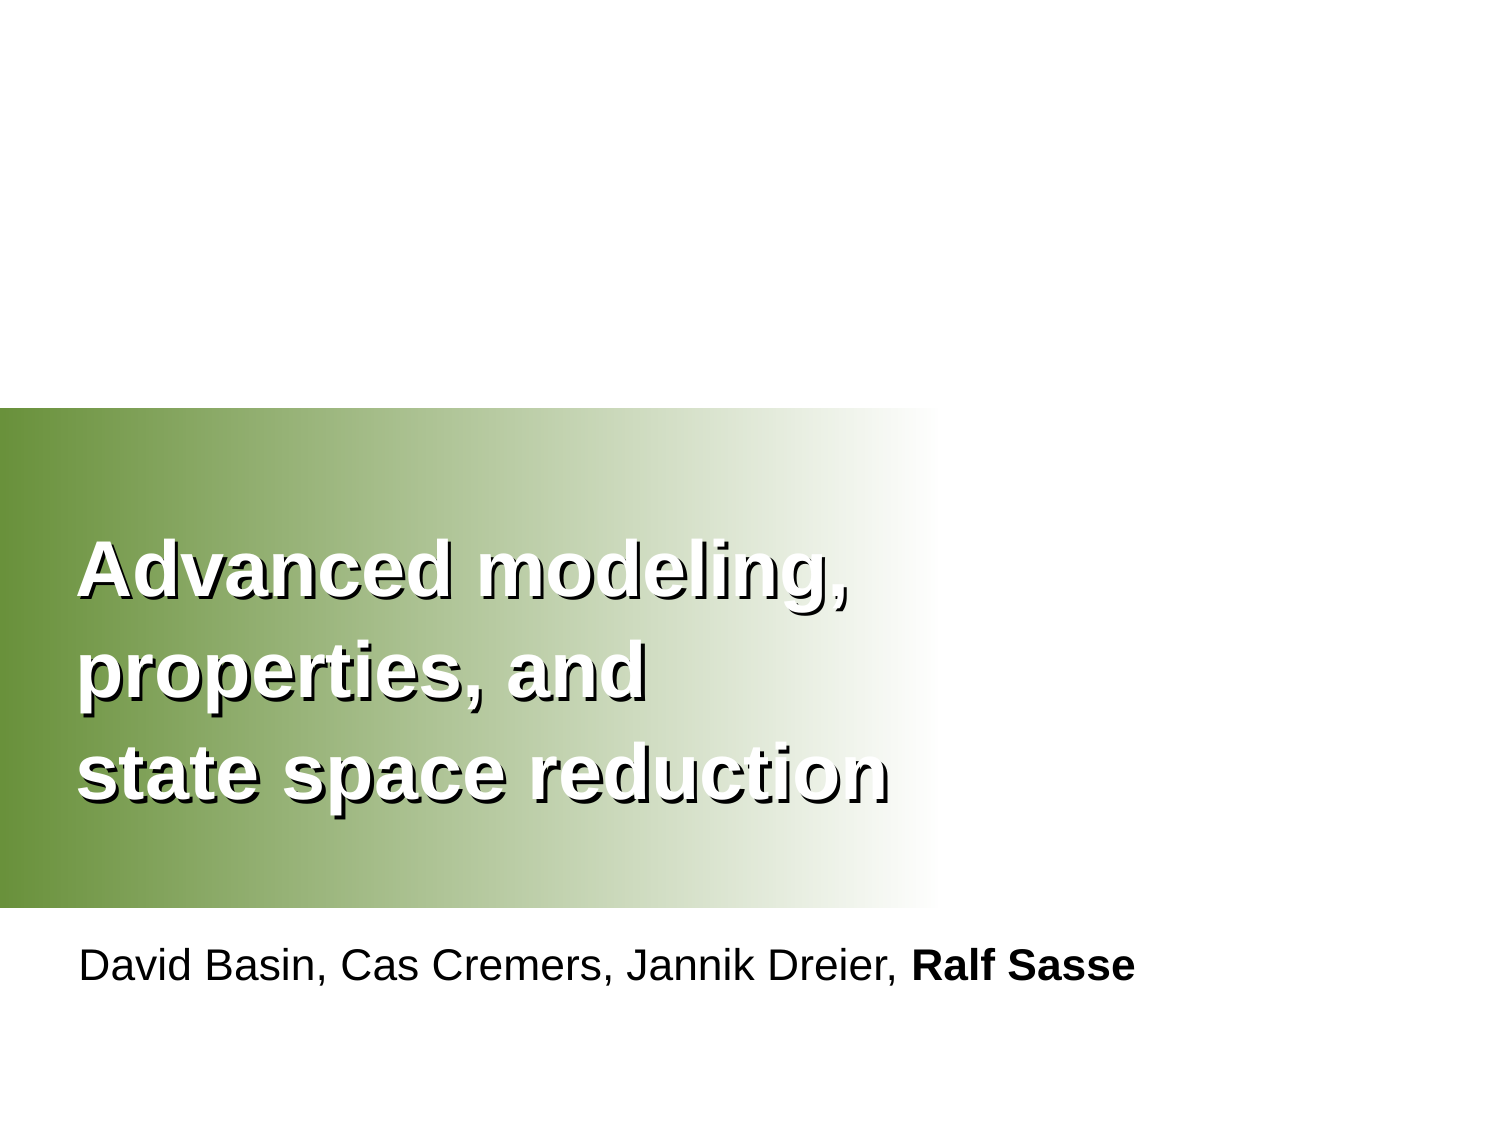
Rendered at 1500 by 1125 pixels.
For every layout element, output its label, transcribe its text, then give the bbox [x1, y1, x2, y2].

text_box [0, 408, 939, 908]
title Advanced modeling, properties, and state space reduction [75, 517, 1425, 810]
list David Basin, Cas Cremers, Jannik Dreier, Ralf Sasse [78, 940, 1221, 1023]
